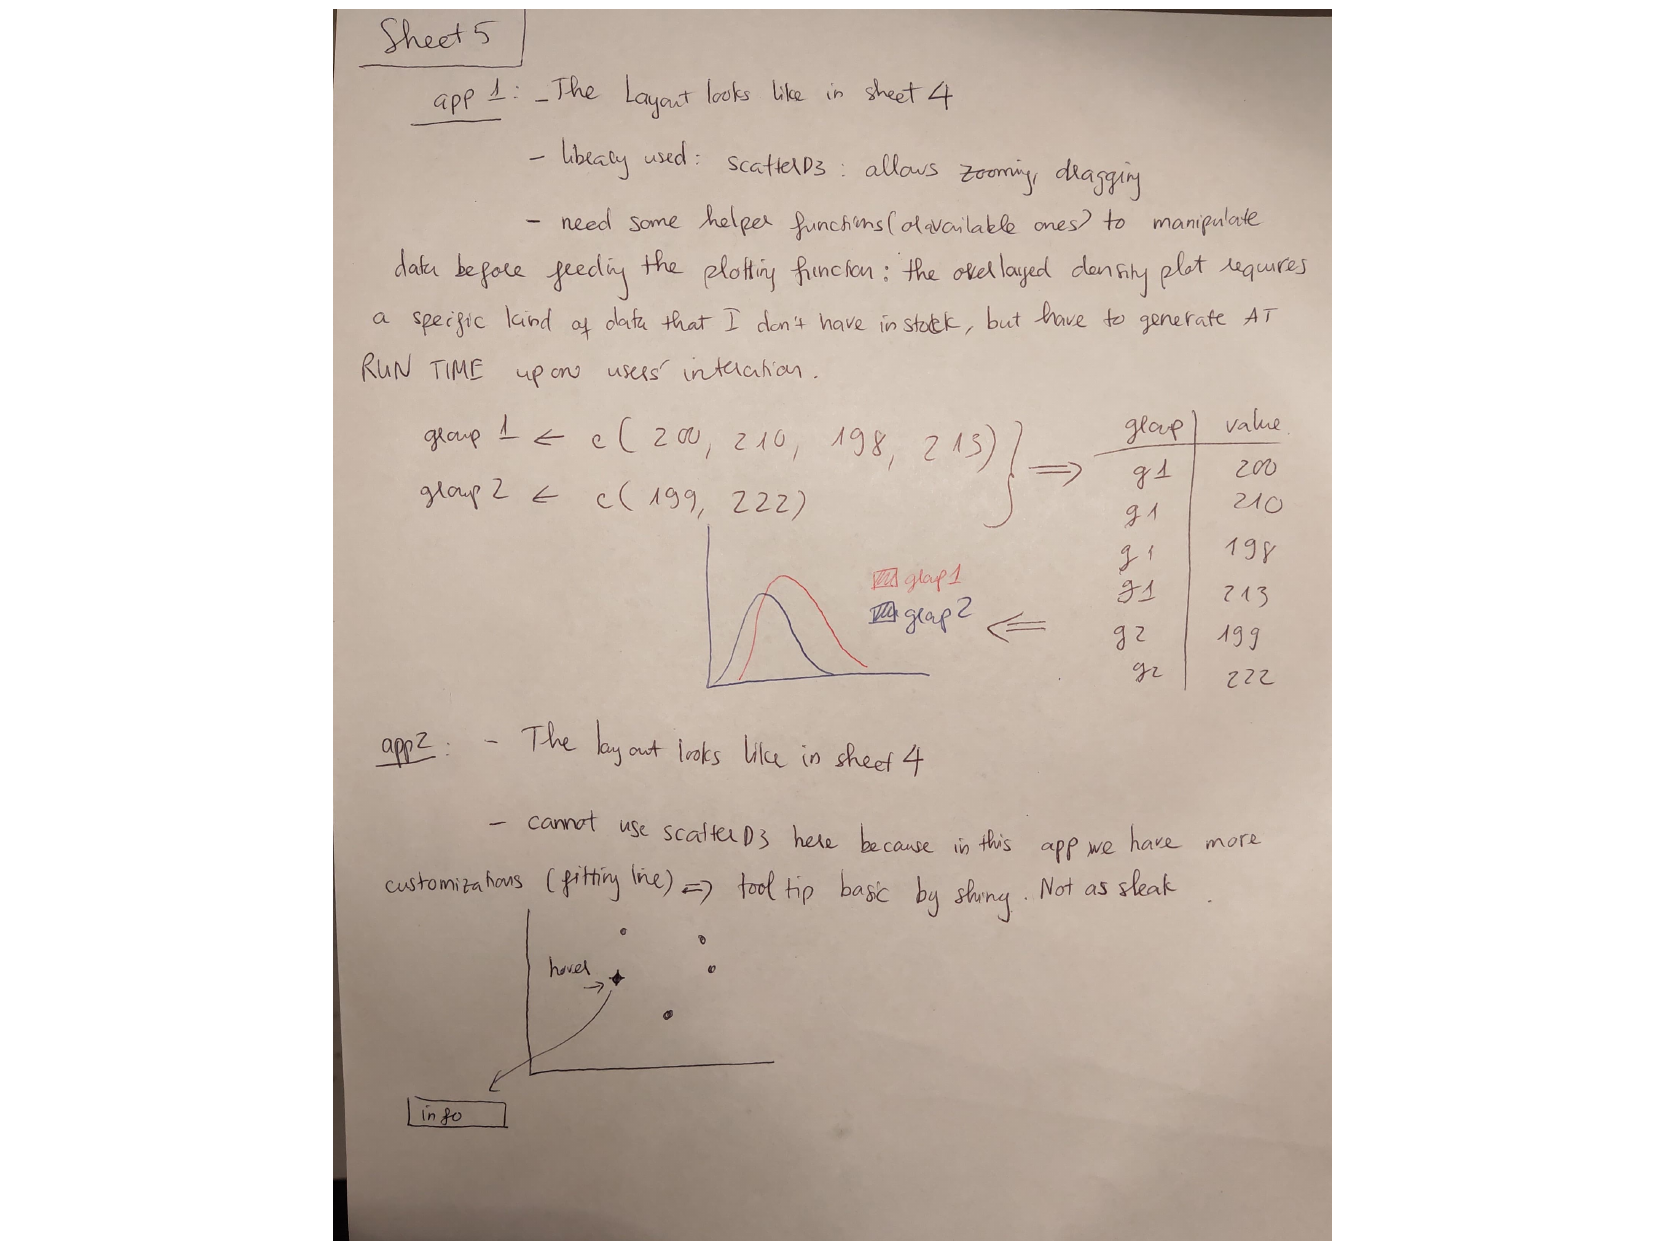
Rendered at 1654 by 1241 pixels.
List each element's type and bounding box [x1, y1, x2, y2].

picture [333, 9, 1332, 1241]
